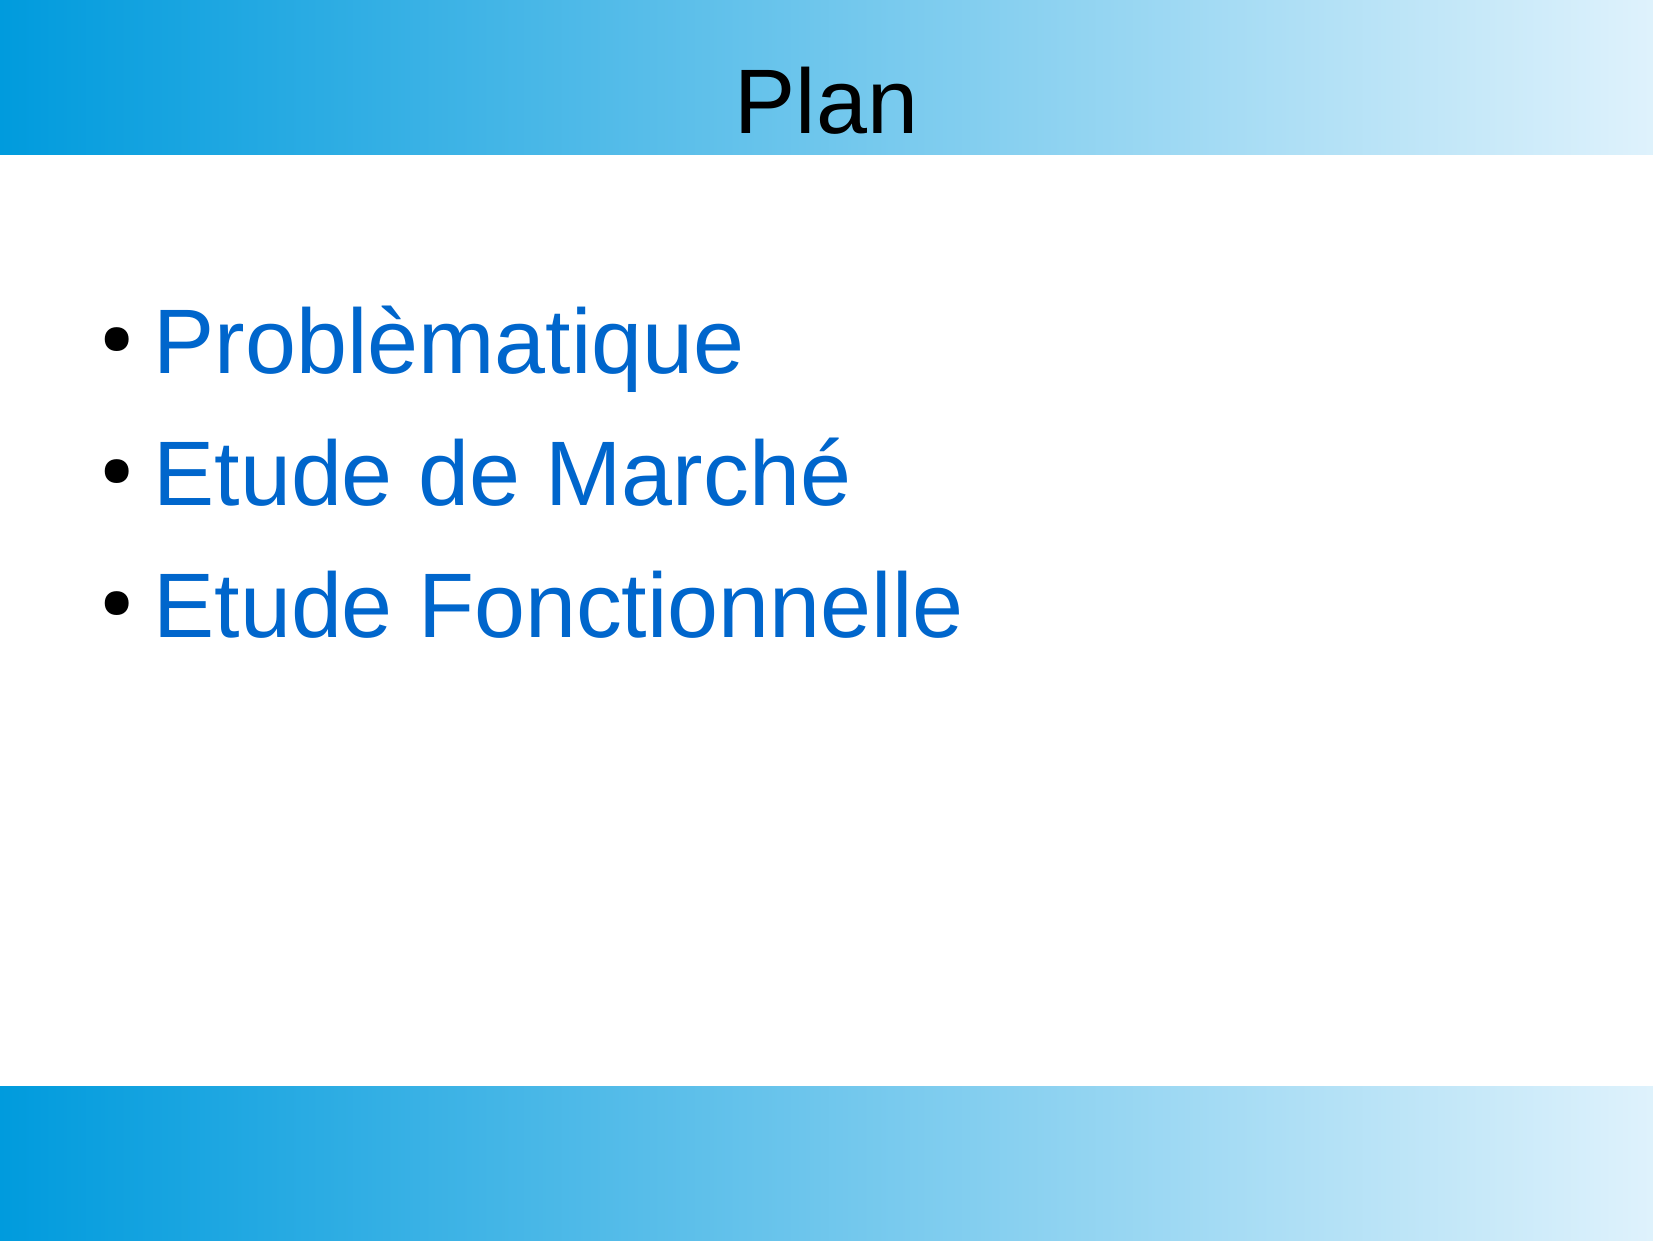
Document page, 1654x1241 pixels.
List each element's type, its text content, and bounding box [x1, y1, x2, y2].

title Plan [82, 49, 1571, 155]
list Problèmatique Etude de Marché Etude Fonctionnelle [82, 290, 1571, 1010]
